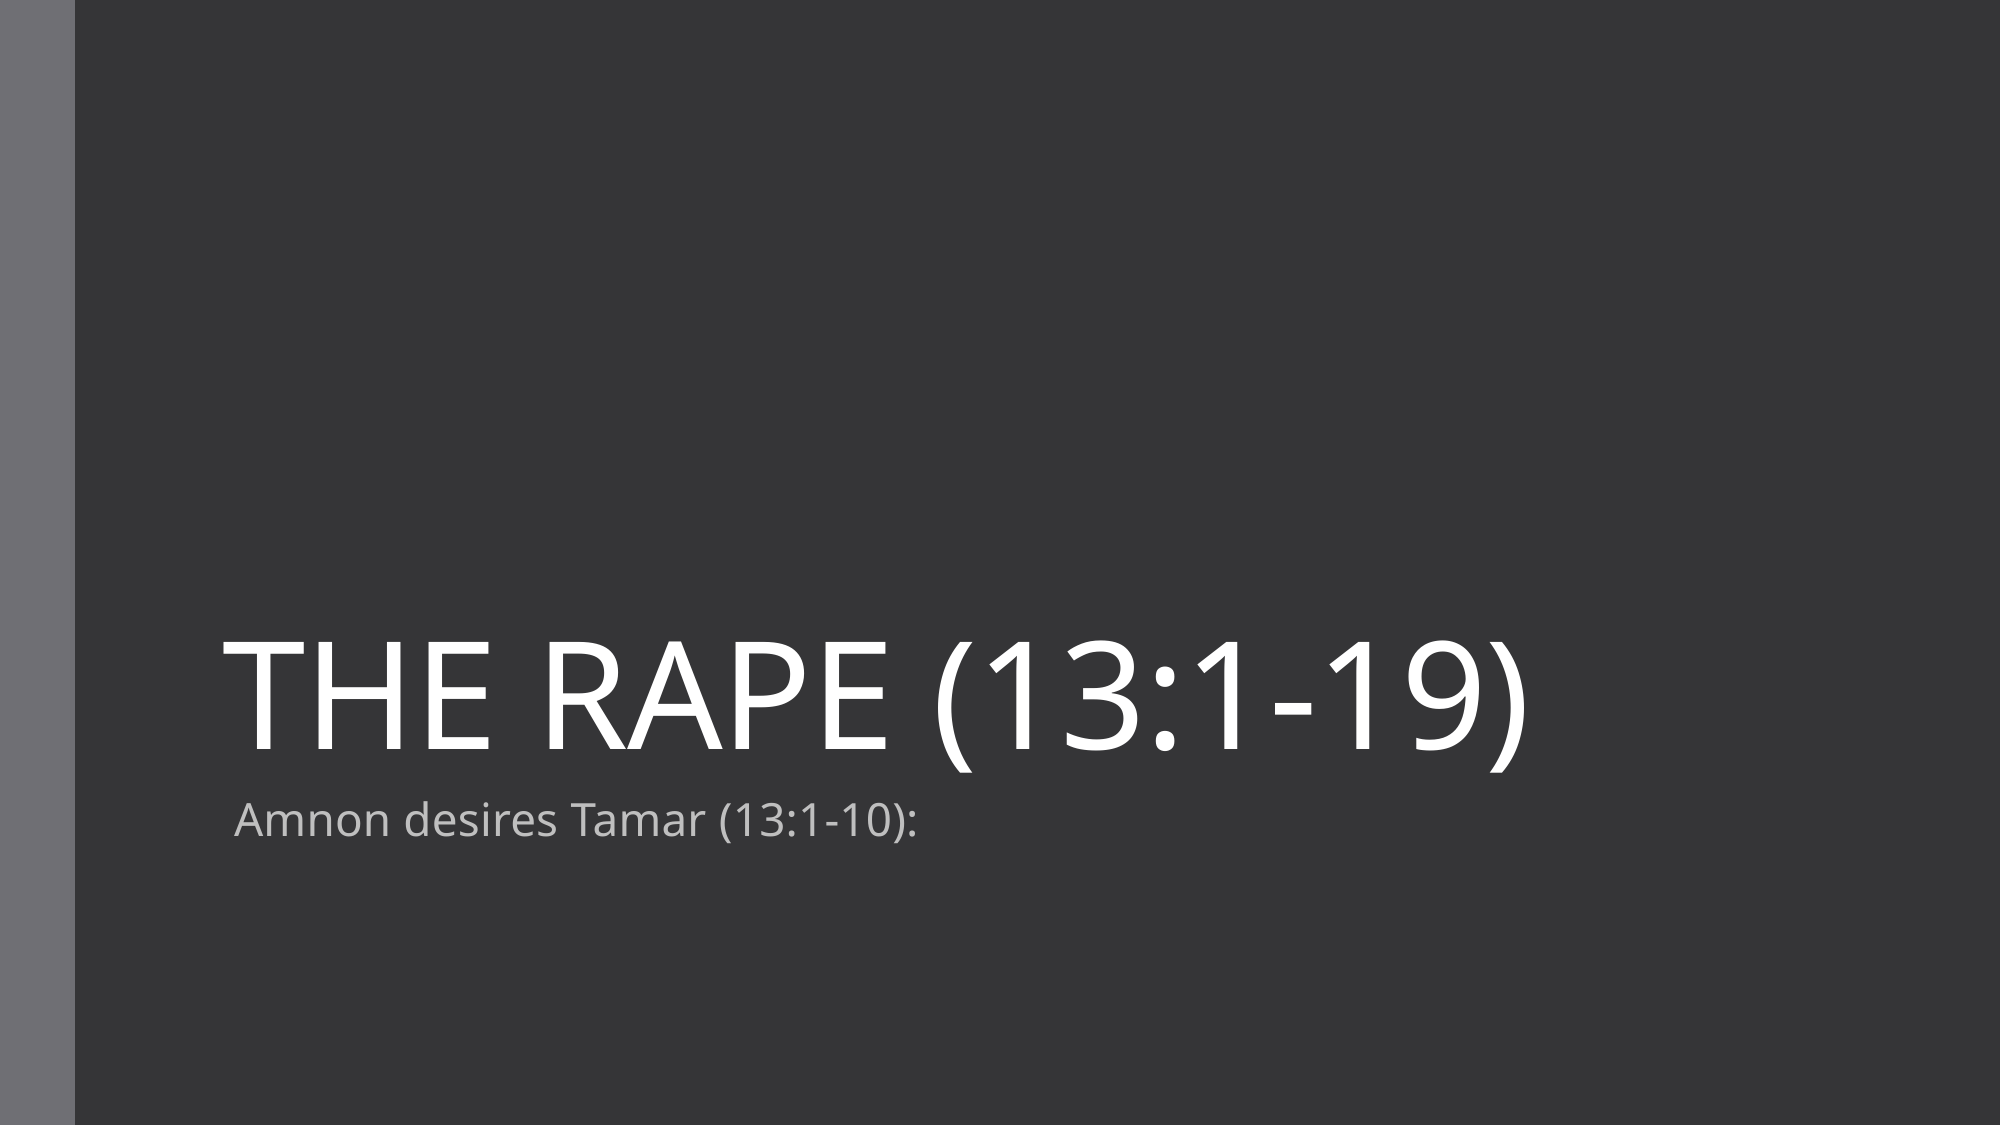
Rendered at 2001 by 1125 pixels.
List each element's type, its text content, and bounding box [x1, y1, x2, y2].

subtitle Amnon desires Tamar (13:1-10): [206, 787, 1752, 1066]
title THE RAPE (13:1-19) [206, 124, 1752, 787]
